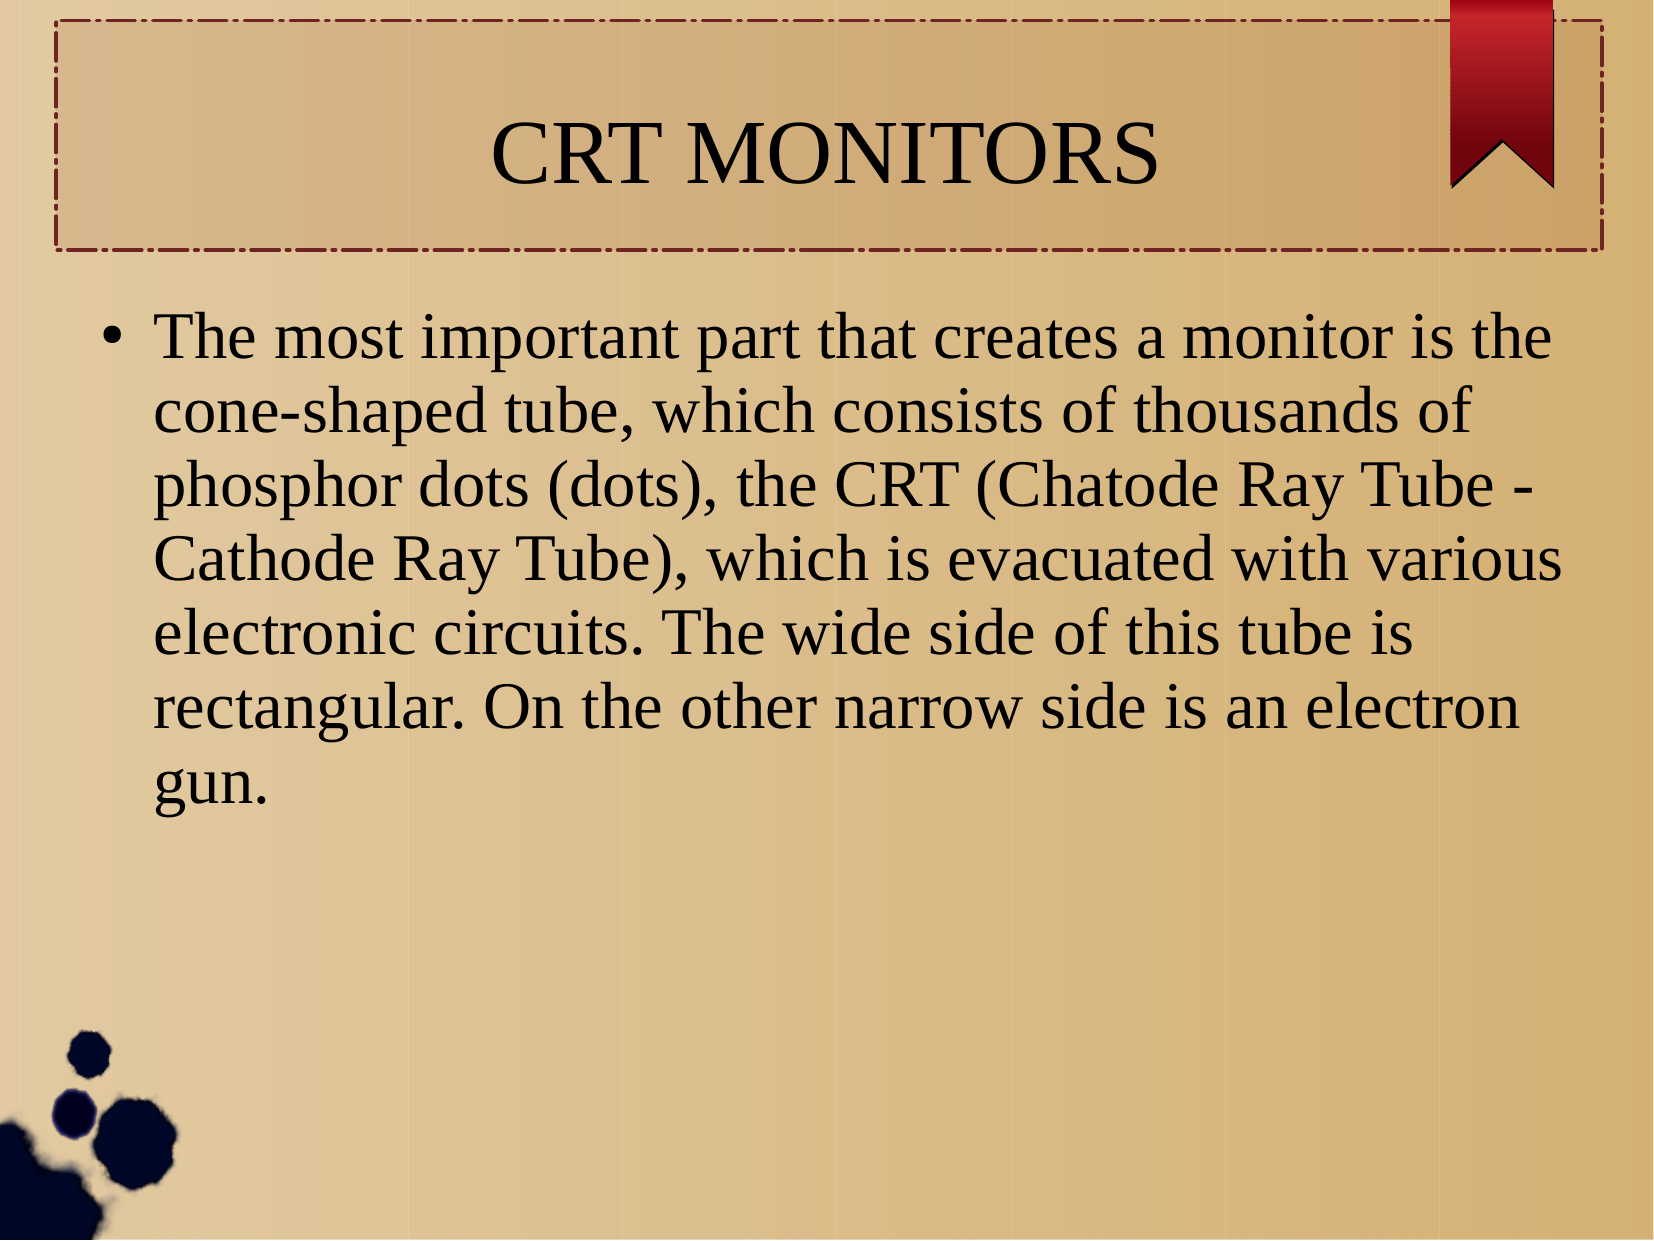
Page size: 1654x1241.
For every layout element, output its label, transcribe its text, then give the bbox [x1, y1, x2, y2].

title CRT MONITORS [82, 49, 1571, 257]
list The most important part that creates a monitor is the cone-shaped tube, which consists of thousands of phosphor dots (dots), the CRT (Chatode Ray Tube - Cathode Ray Tube), which is evacuated with various electronic circuits. The wide side of this tube is rectangular. On the other narrow side is an electron gun. [82, 299, 1571, 1019]
